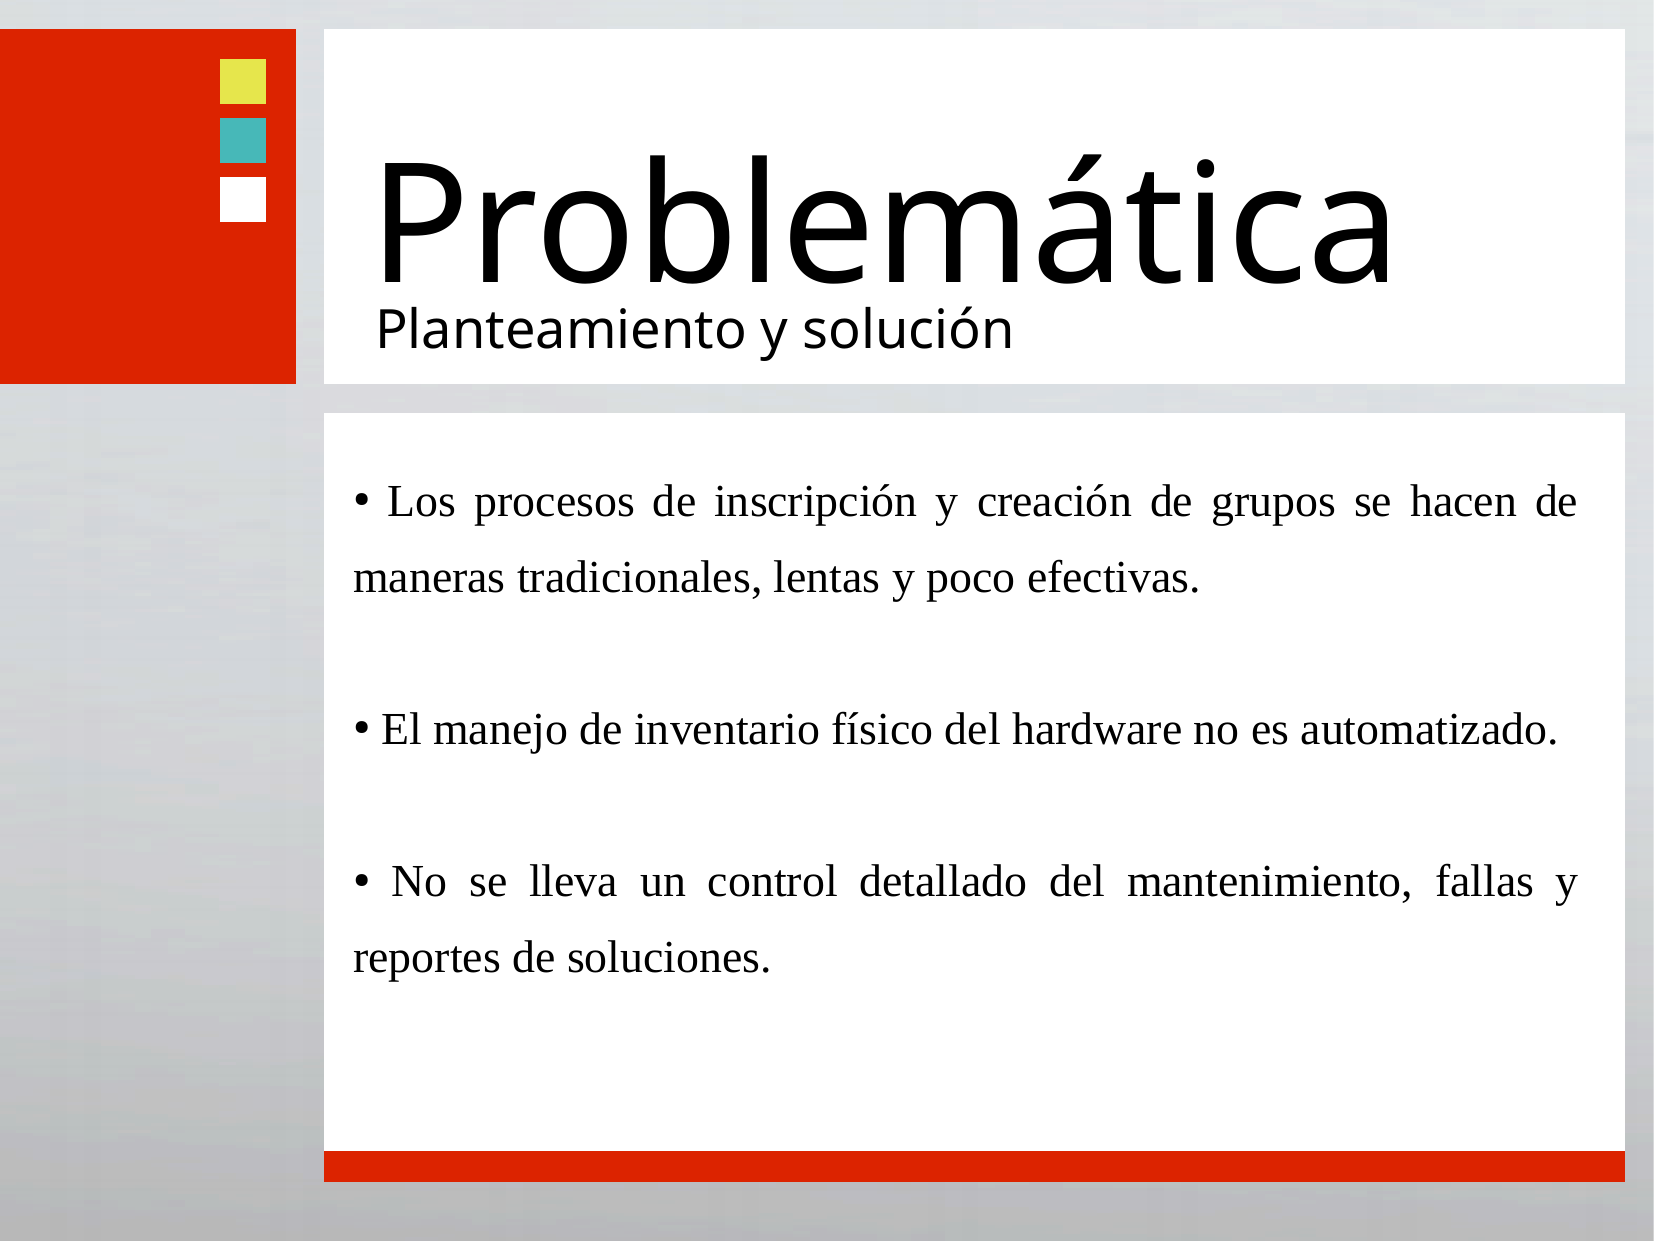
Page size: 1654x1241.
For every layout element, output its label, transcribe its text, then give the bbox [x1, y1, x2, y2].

text_box Planteamiento y solución [360, 283, 1049, 366]
picture [0, 0, 1654, 1241]
text_box Problemática [354, 96, 1595, 313]
text_box Los procesos de inscripción y creación de grupos se hacen de maneras tradicionales, lentas y poco efectivas. El manejo de inventario físico del hardware no es automatizado. No se lleva un control detallado del mantenimiento, fallas y reportes de soluciones. [338, 442, 1595, 1142]
